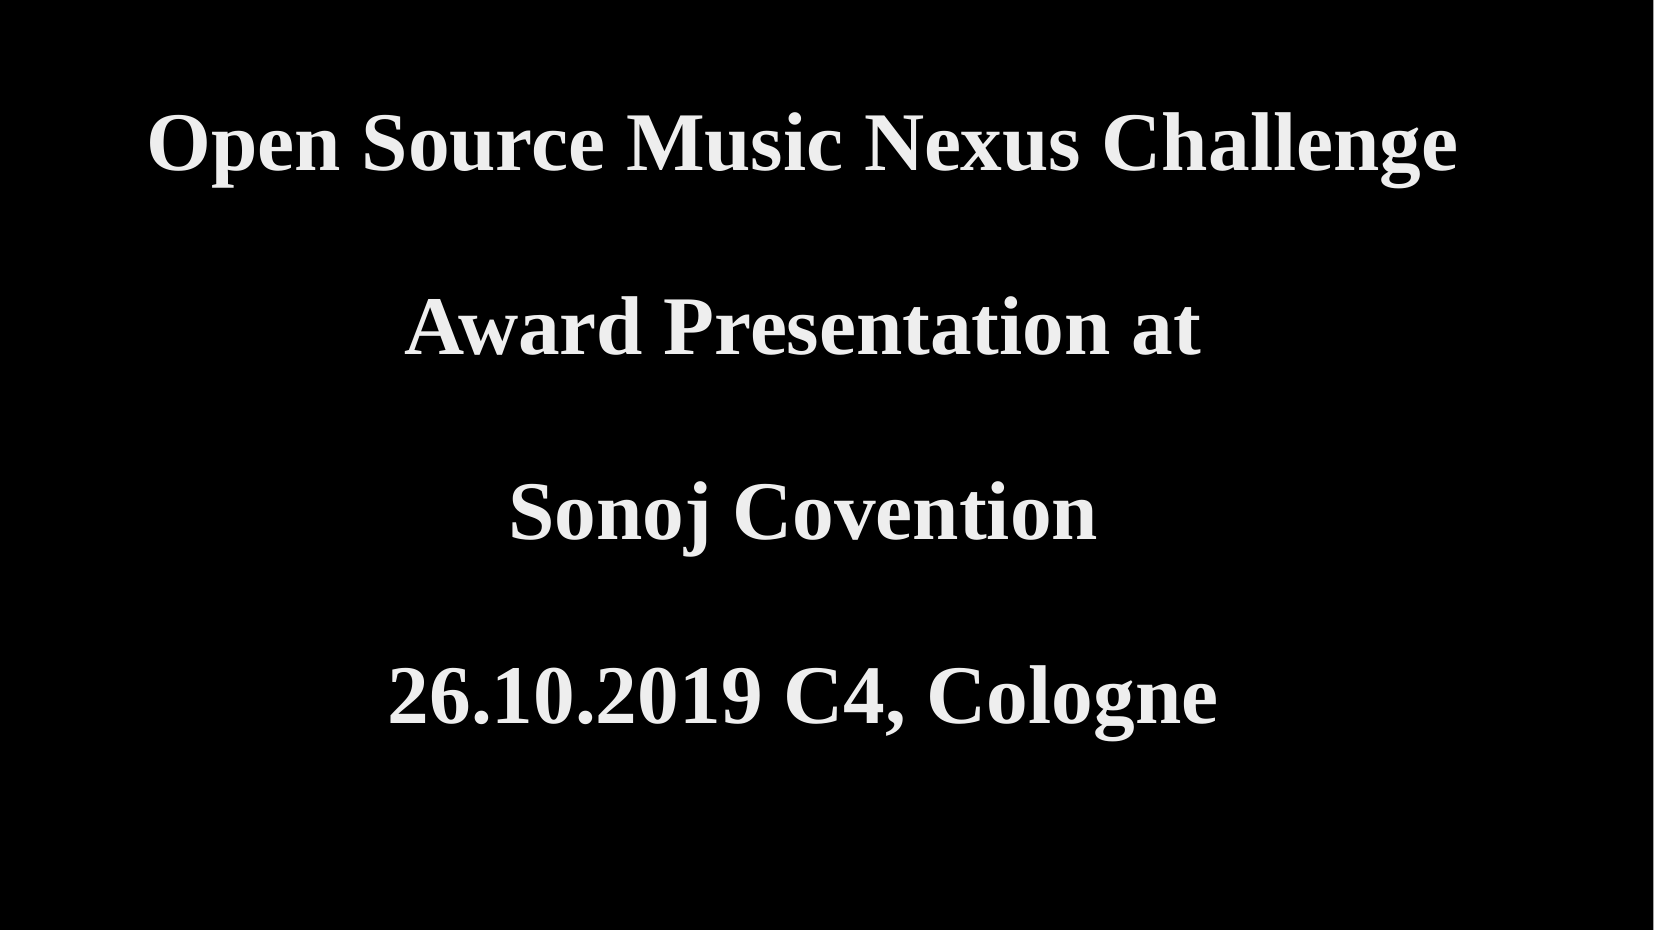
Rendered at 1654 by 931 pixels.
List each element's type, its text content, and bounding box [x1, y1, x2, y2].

text_box Open Source Music Nexus Challenge Award Presentation at Sonoj Covention 26.10.2019 C4, Cologne [70, 88, 1536, 842]
